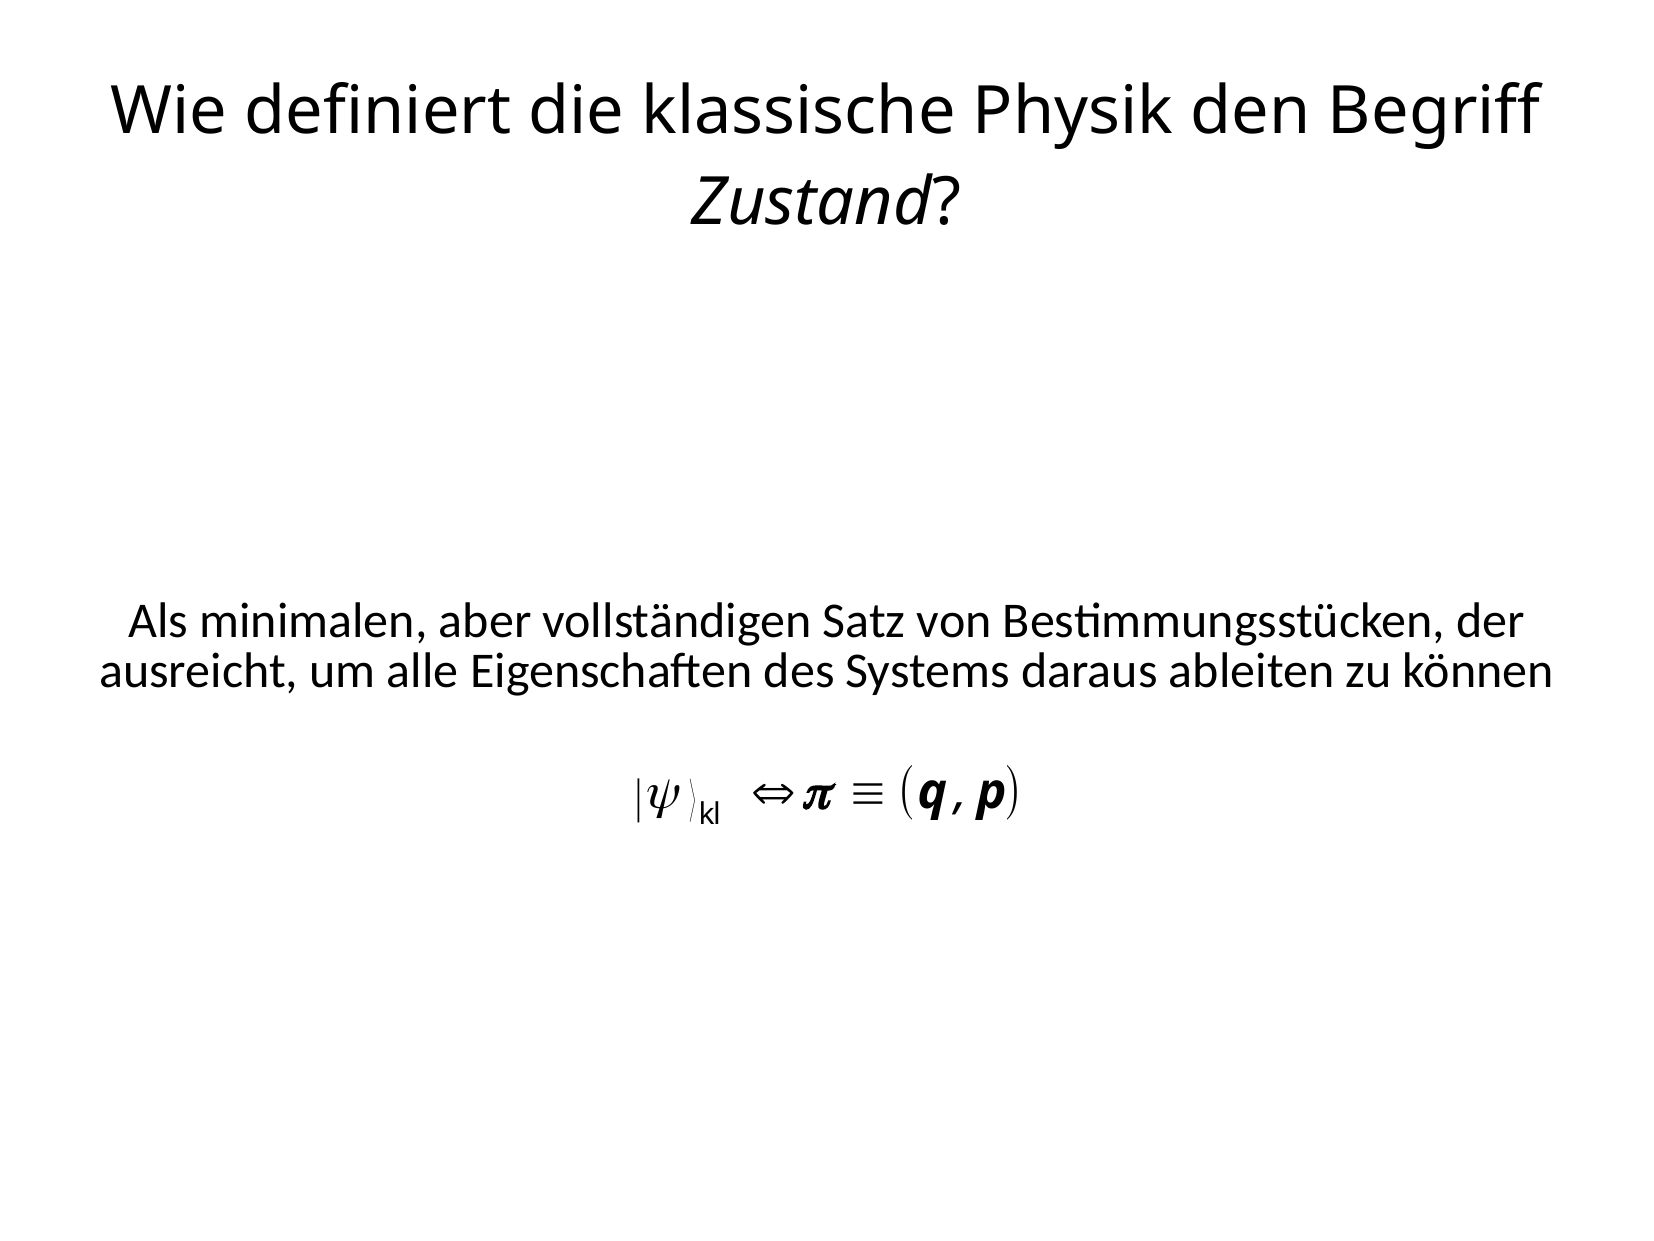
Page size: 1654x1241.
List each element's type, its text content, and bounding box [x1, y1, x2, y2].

chart [625, 761, 1029, 833]
subtitle Als minimalen, aber vollständigen Satz von Bestimmungsstücken, der ausreicht, um alle Eigenschaften des Systems daraus ableiten zu können [82, 290, 1571, 1010]
title Wie definiert die klassische Physik den Begriff Zustand? [82, 49, 1571, 257]
